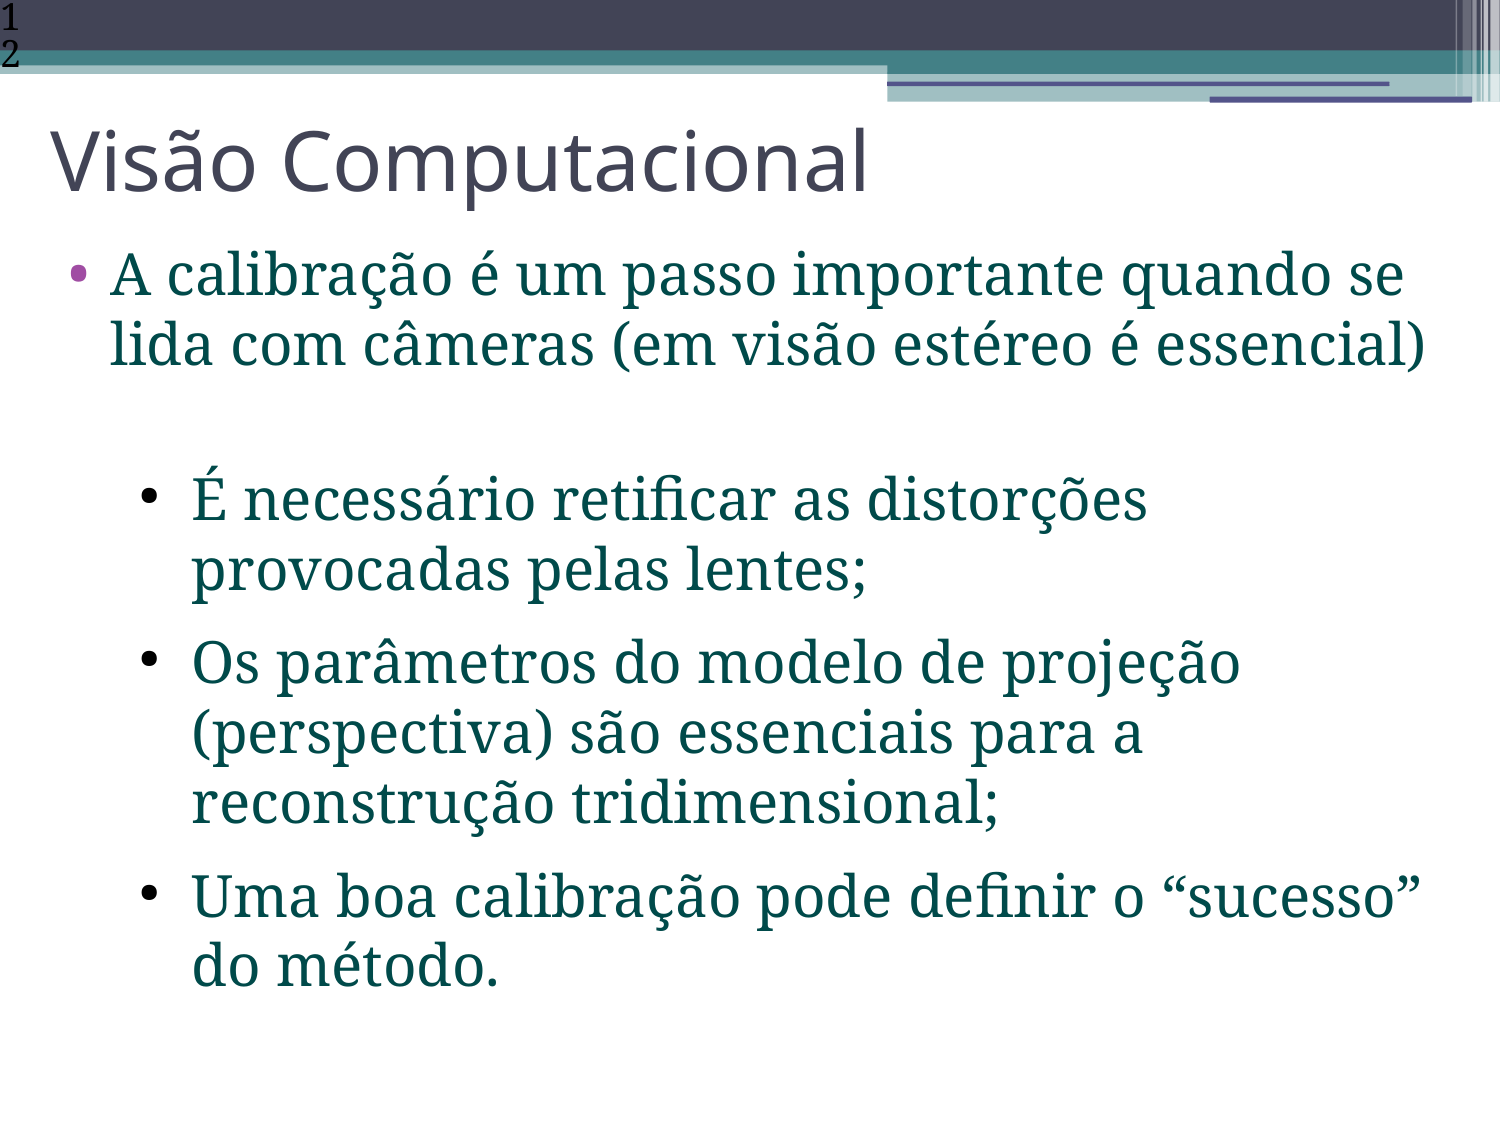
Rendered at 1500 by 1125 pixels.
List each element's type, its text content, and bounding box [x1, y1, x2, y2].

title Visão Computacional [35, 70, 1386, 153]
list A calibração é um passo importante quando se lida com câmeras (em visão estéreo é essencial) É necessário retificar as distorções provocadas pelas lentes; Os parâmetros do modelo de projeção (perspectiva) são essenciais para a reconstrução tridimensional; Uma boa calibração pode definir o “sucesso” do método. [35, 153, 1477, 1087]
